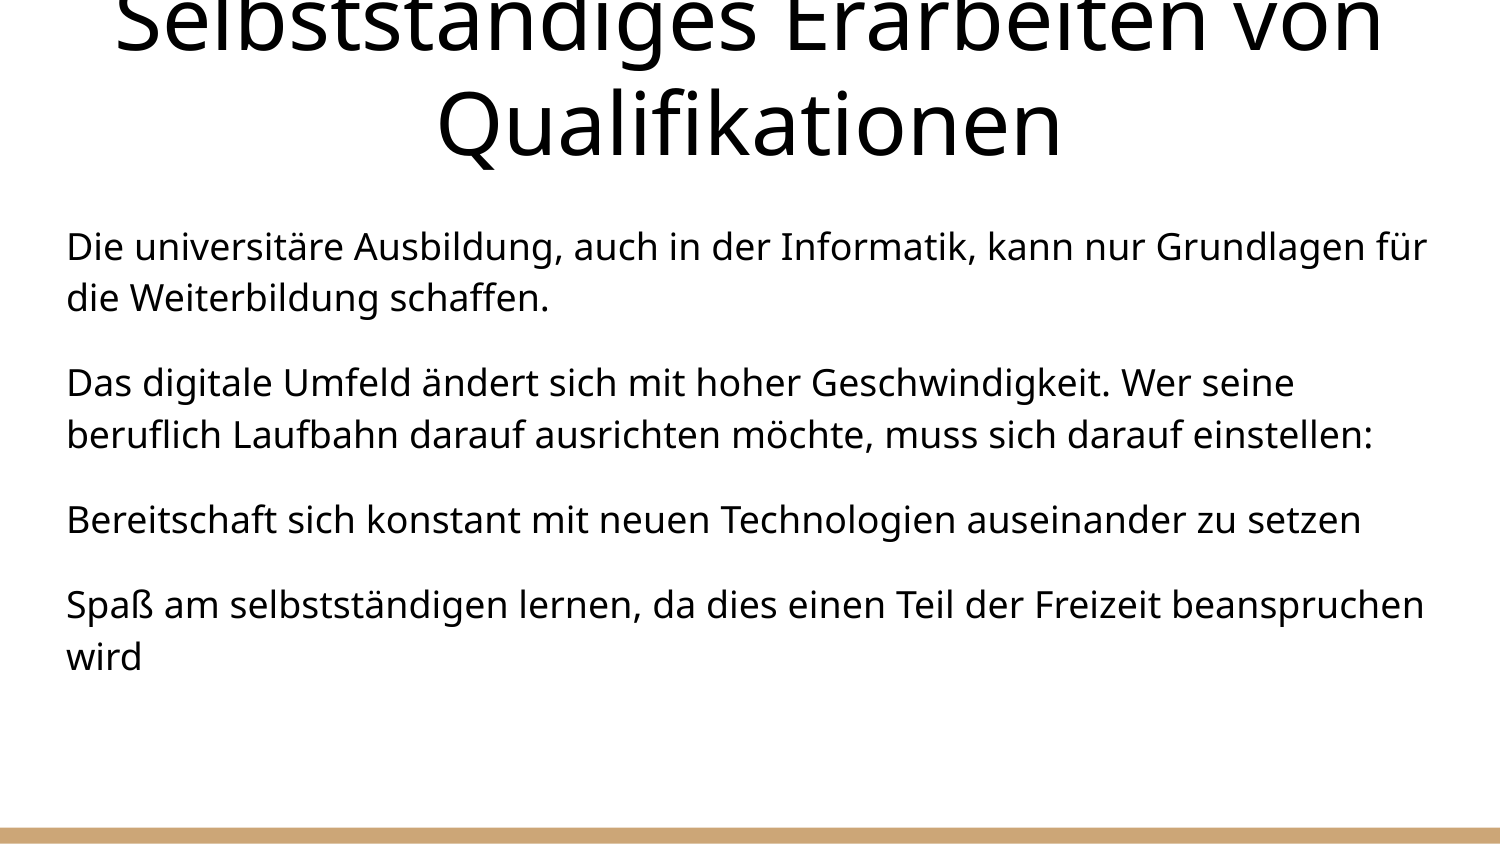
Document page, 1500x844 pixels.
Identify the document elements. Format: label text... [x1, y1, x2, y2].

list Die universitäre Ausbildung, auch in der Informatik, kann nur Grundlagen für die Weiterbildung schaffen. Das digitale Umfeld ändert sich mit hoher Geschwindigkeit. Wer seine beruflich Laufbahn darauf ausrichten möchte, muss sich darauf einstellen: Bereitschaft sich konstant mit neuen Technologien auseinander zu setzen Spaß am selbstständigen lernen, da dies einen Teil der Freizeit beanspruchen wird [51, 200, 1449, 752]
title Selbstständiges Erarbeiten von Qualifikationen [51, 51, 1449, 189]
